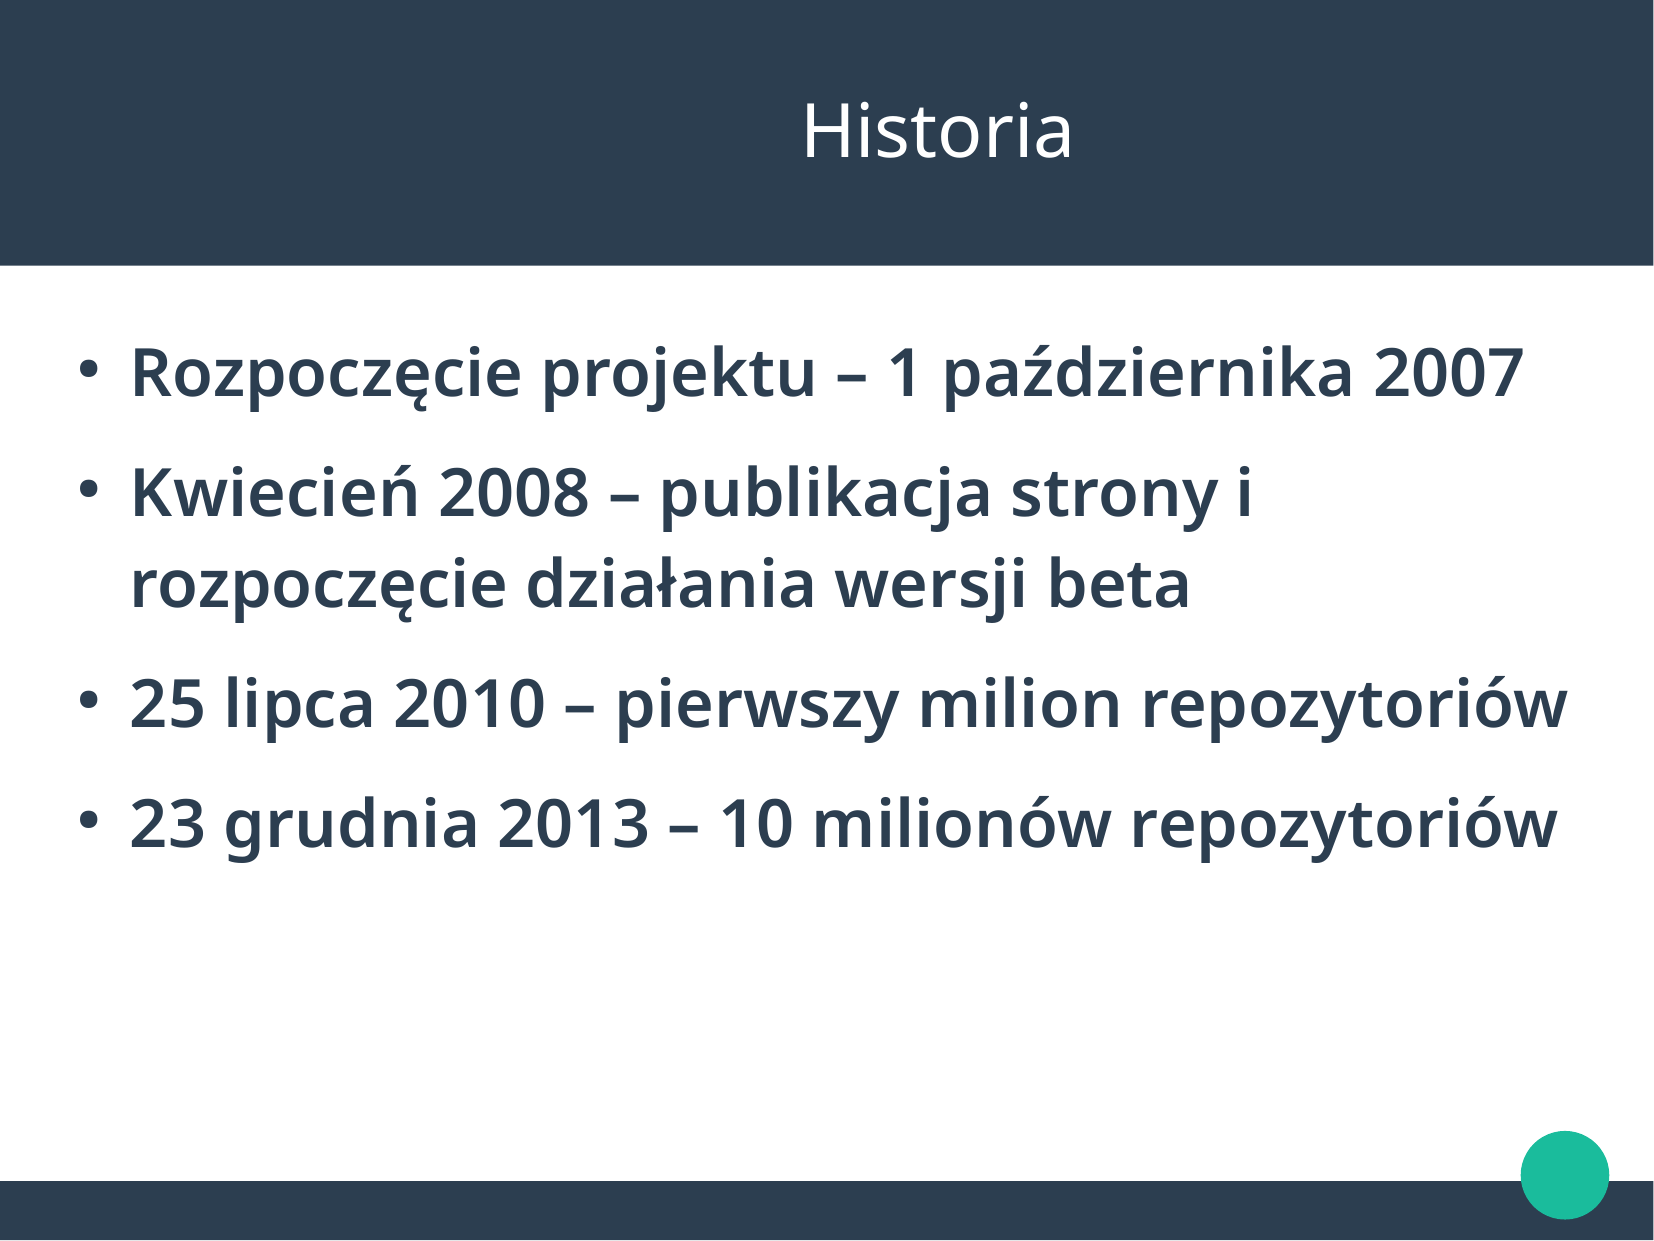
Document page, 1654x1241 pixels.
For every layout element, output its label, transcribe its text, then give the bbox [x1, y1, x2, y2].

title Historia [59, 49, 1595, 207]
list Rozpoczęcie projektu – 1 października 2007 Kwiecień 2008 – publikacja strony i rozpoczęcie działania wersji beta 25 lipca 2010 – pierwszy milion repozytoriów 23 grudnia 2013 – 10 milionów repozytoriów [59, 324, 1595, 1152]
